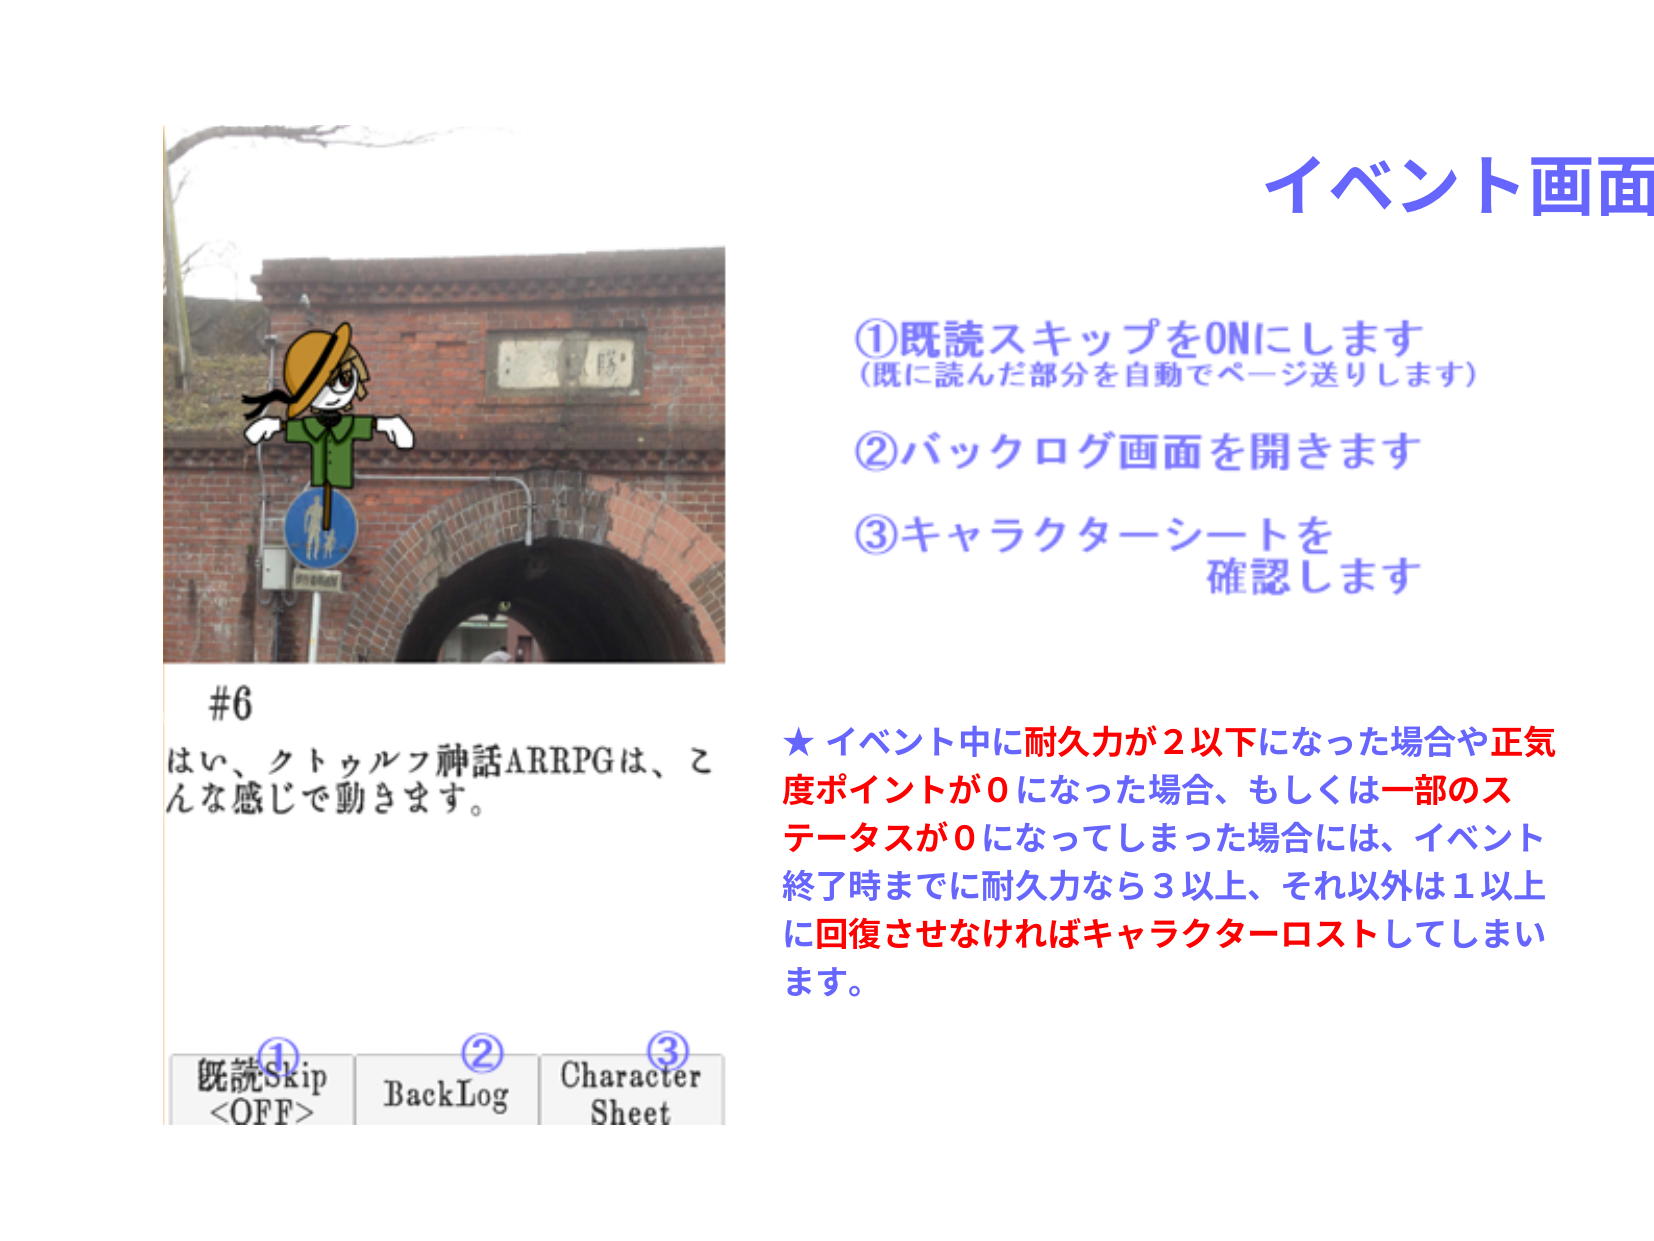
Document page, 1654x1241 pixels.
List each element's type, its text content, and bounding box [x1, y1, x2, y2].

picture [163, 125, 1497, 1125]
text_box ★イベント中に耐久力が２以下になった場合や正気度ポイントが０になった場合、もしくは一部のステータスが０になってしまった場合には、イベント終了時までに耐久力なら３以上、それ以外は１以上に回復させなければキャラクターロストしてしまいます。 [767, 708, 1595, 999]
